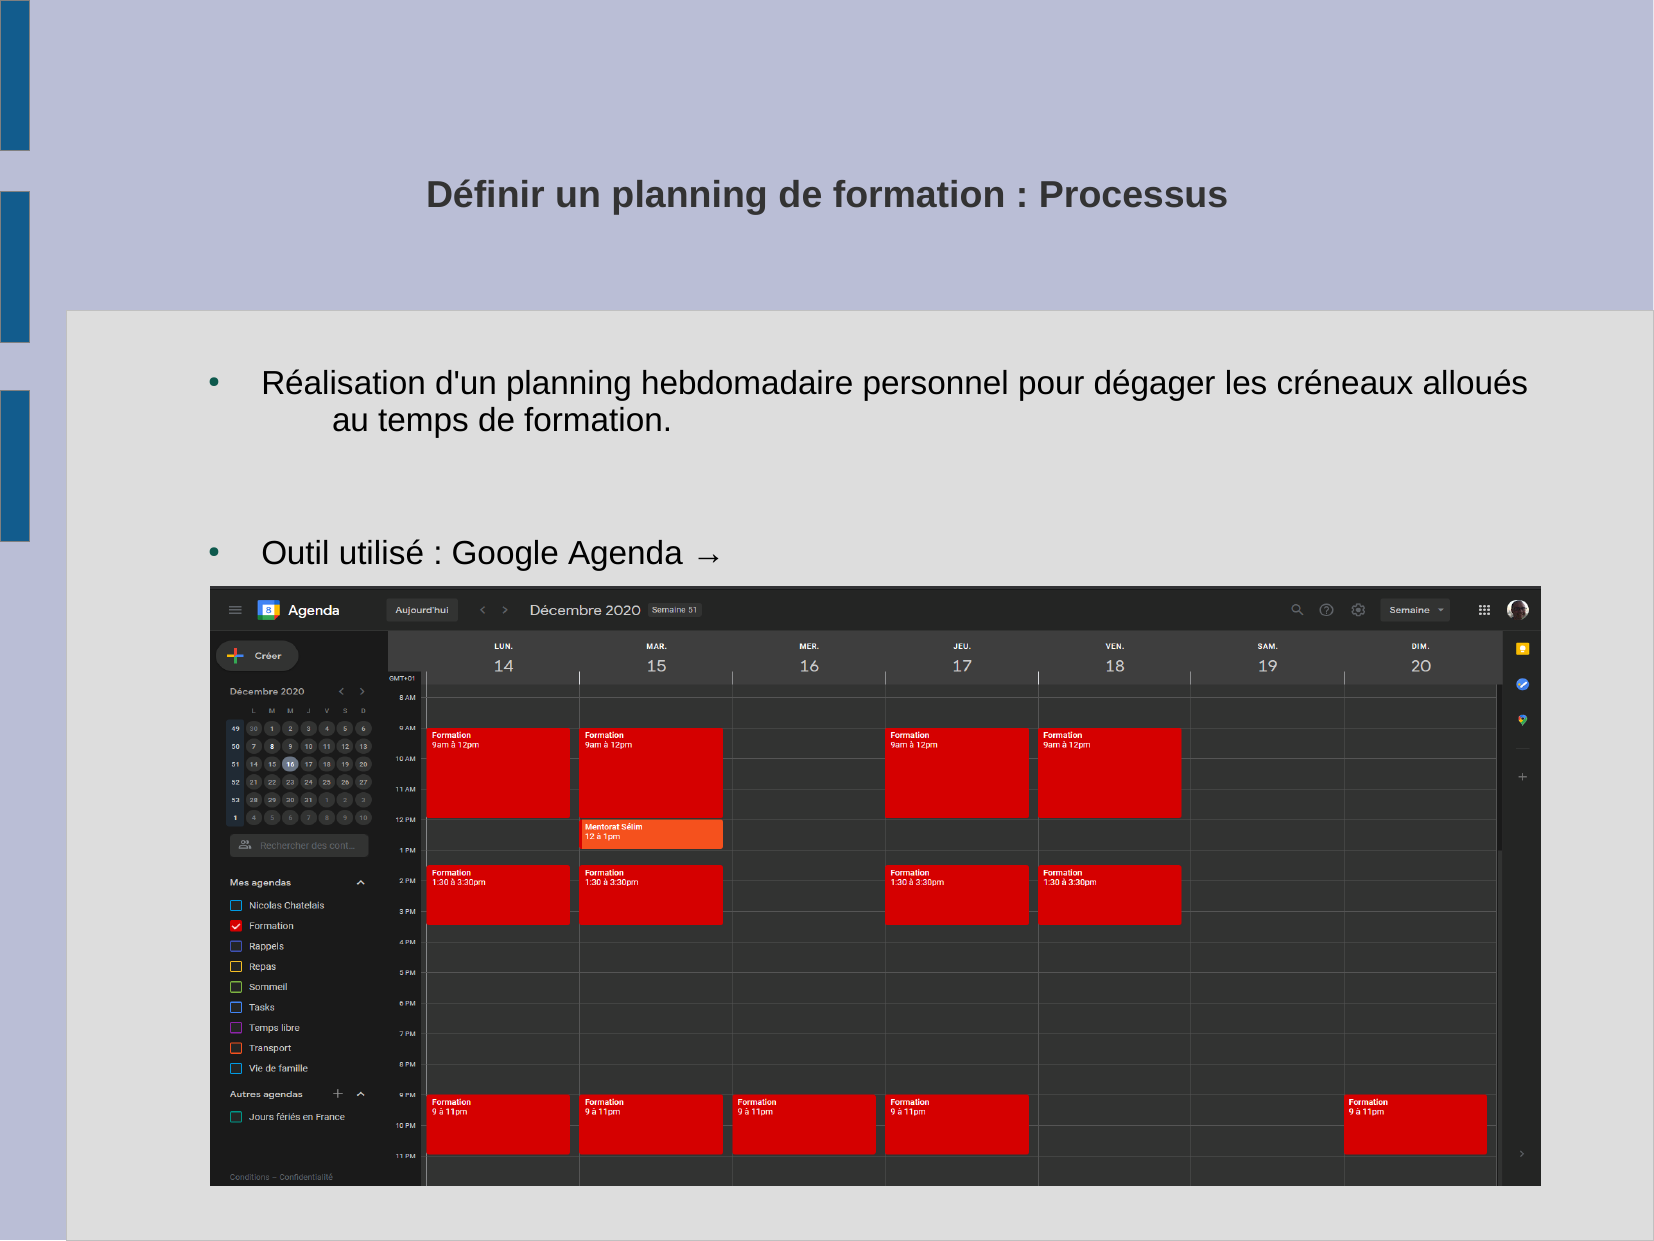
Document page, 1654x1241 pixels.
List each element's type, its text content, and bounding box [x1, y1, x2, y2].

title Définir un planning de formation : Processus [121, 91, 1534, 299]
picture [210, 586, 1541, 1186]
list Réalisation d'un planning hebdomadaire personnel pour dégager les créneaux alloués au temps de formation. Outil utilisé : Google Agenda → [178, 364, 1570, 1147]
